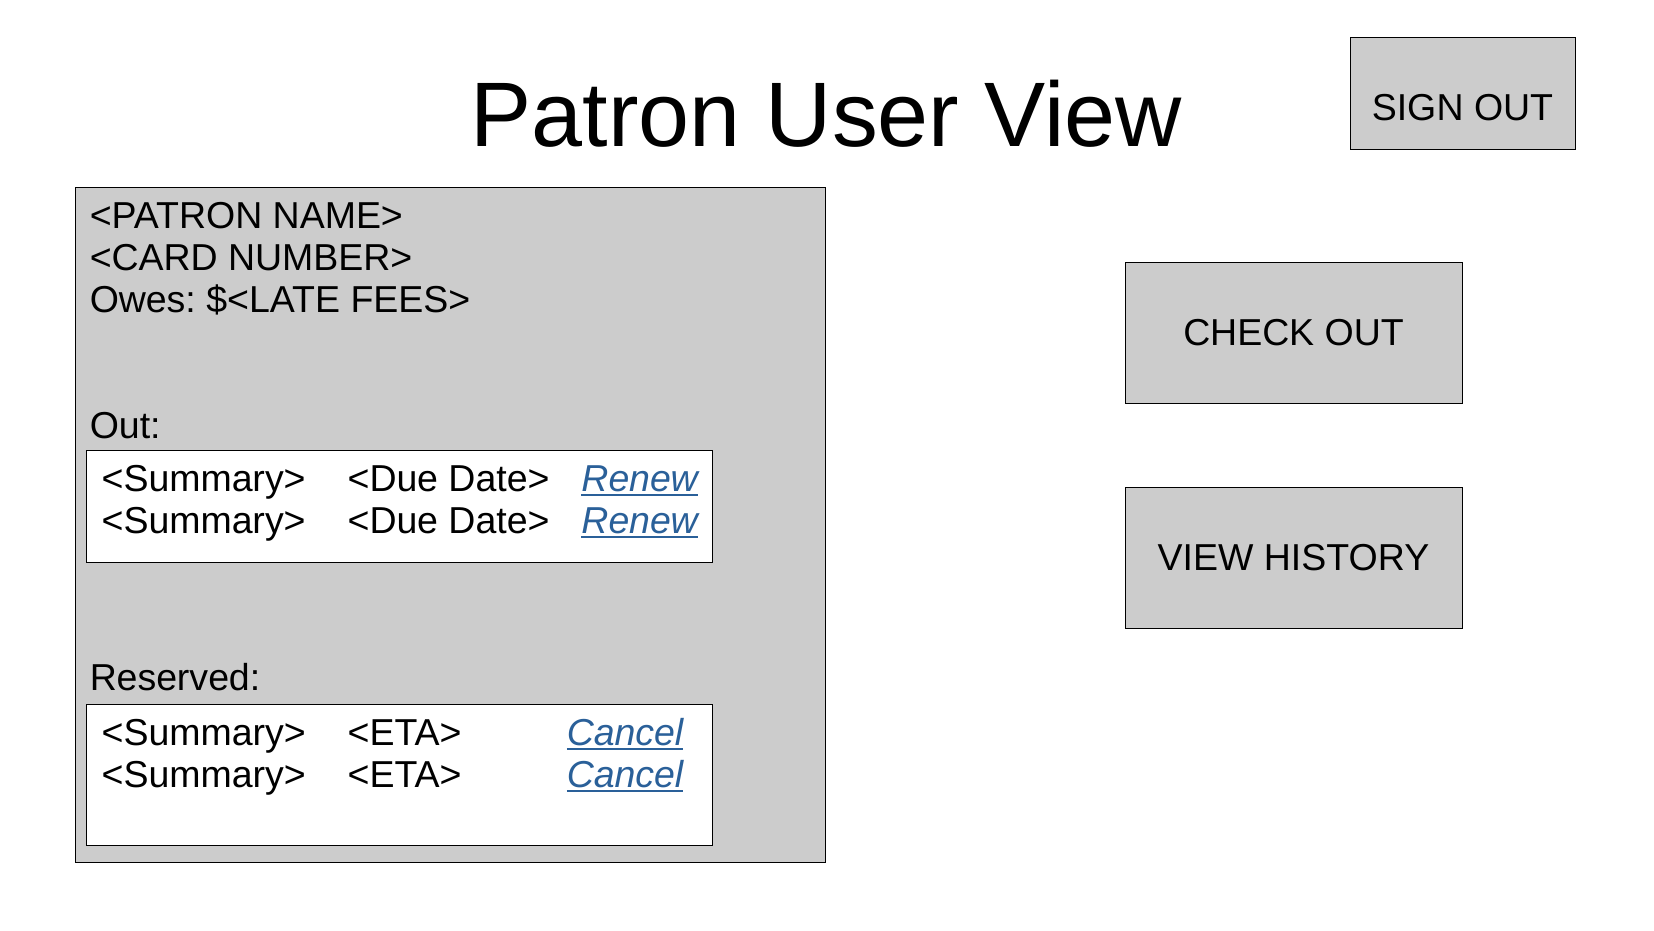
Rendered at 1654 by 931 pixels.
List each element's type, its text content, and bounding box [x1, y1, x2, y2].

text_box <Summary> <Due Date> Renew <Summary> <Due Date> Renew [86, 450, 713, 563]
text_box <Summary> <ETA> Cancel <Summary> <ETA> Cancel [86, 704, 713, 846]
title Patron User View [82, 37, 1571, 193]
text_box VIEW HISTORY [1125, 487, 1463, 629]
text_box CHECK OUT [1125, 262, 1463, 404]
text_box <PATRON NAME> <CARD NUMBER> Owes: $<LATE FEES> Out: Reserved: [75, 187, 826, 863]
text_box SIGN OUT [1350, 37, 1576, 150]
